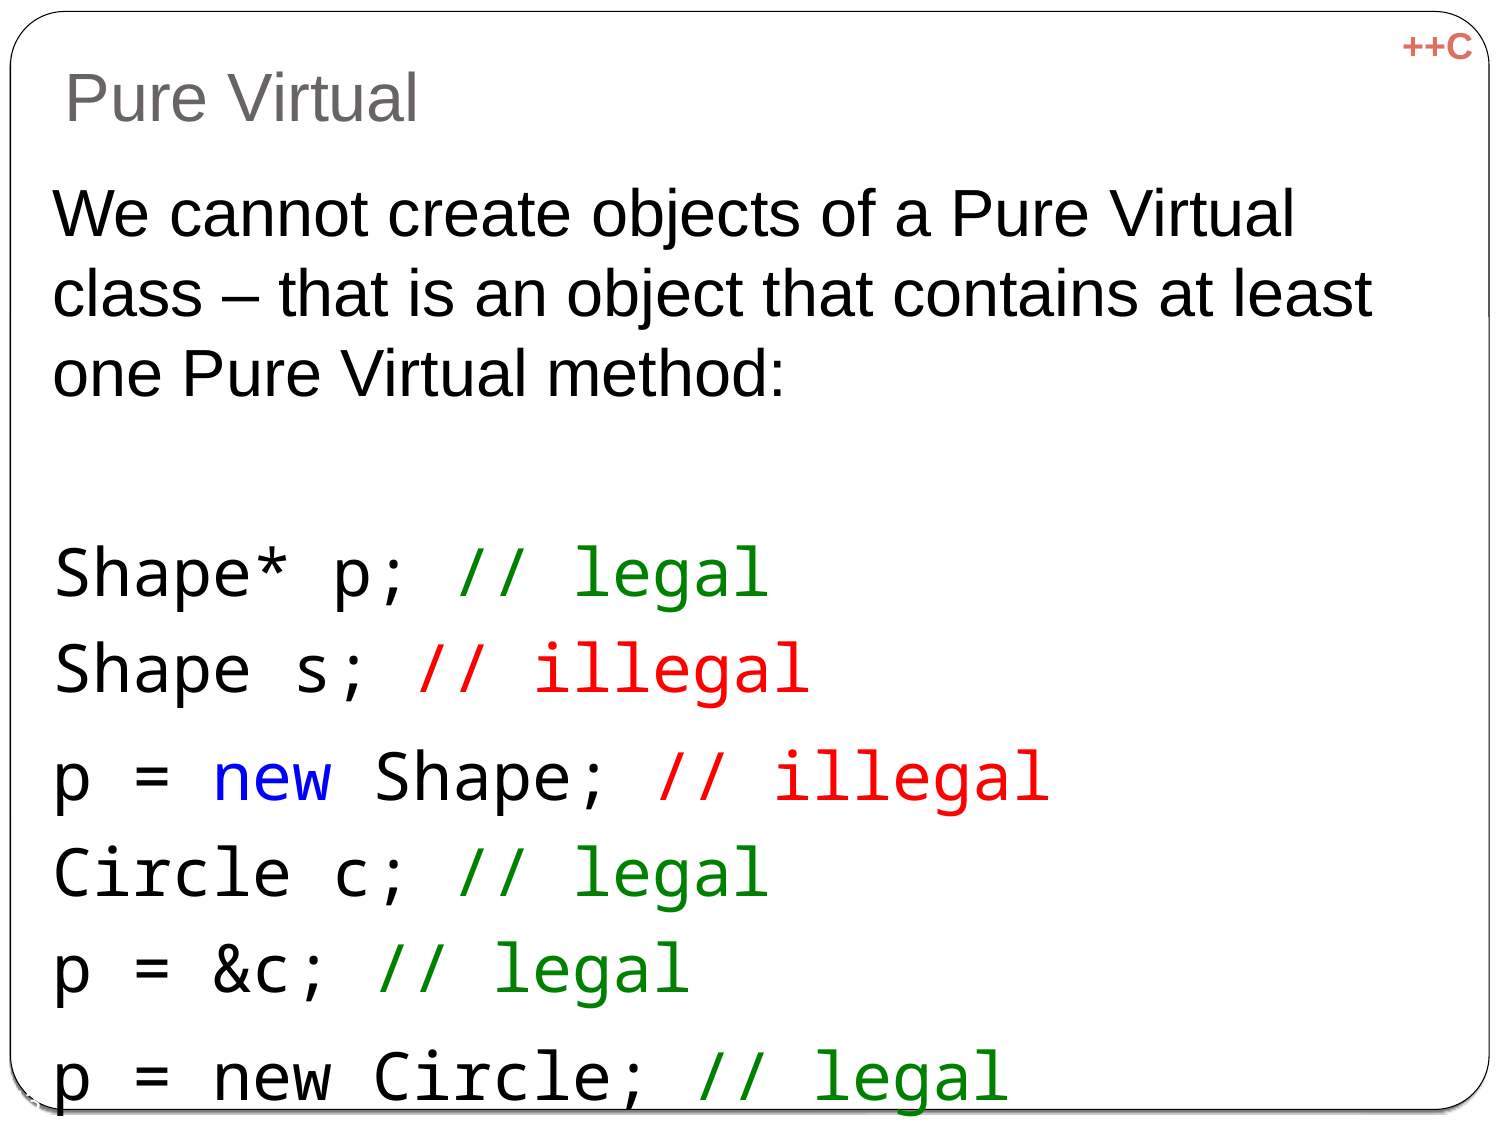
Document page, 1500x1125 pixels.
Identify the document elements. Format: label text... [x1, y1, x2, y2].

slide_number <number> [0, 1074, 50, 1125]
list We cannot create objects of a Pure Virtual class – that is an object that contains at least one Pure Virtual method: Shape* p; // legal Shape s; // illegal p = new Shape; // illegal Circle c; // legal p = &c; // legal p = new Circle; // legal [37, 162, 1463, 1088]
title Pure Virtual [50, 45, 1450, 150]
